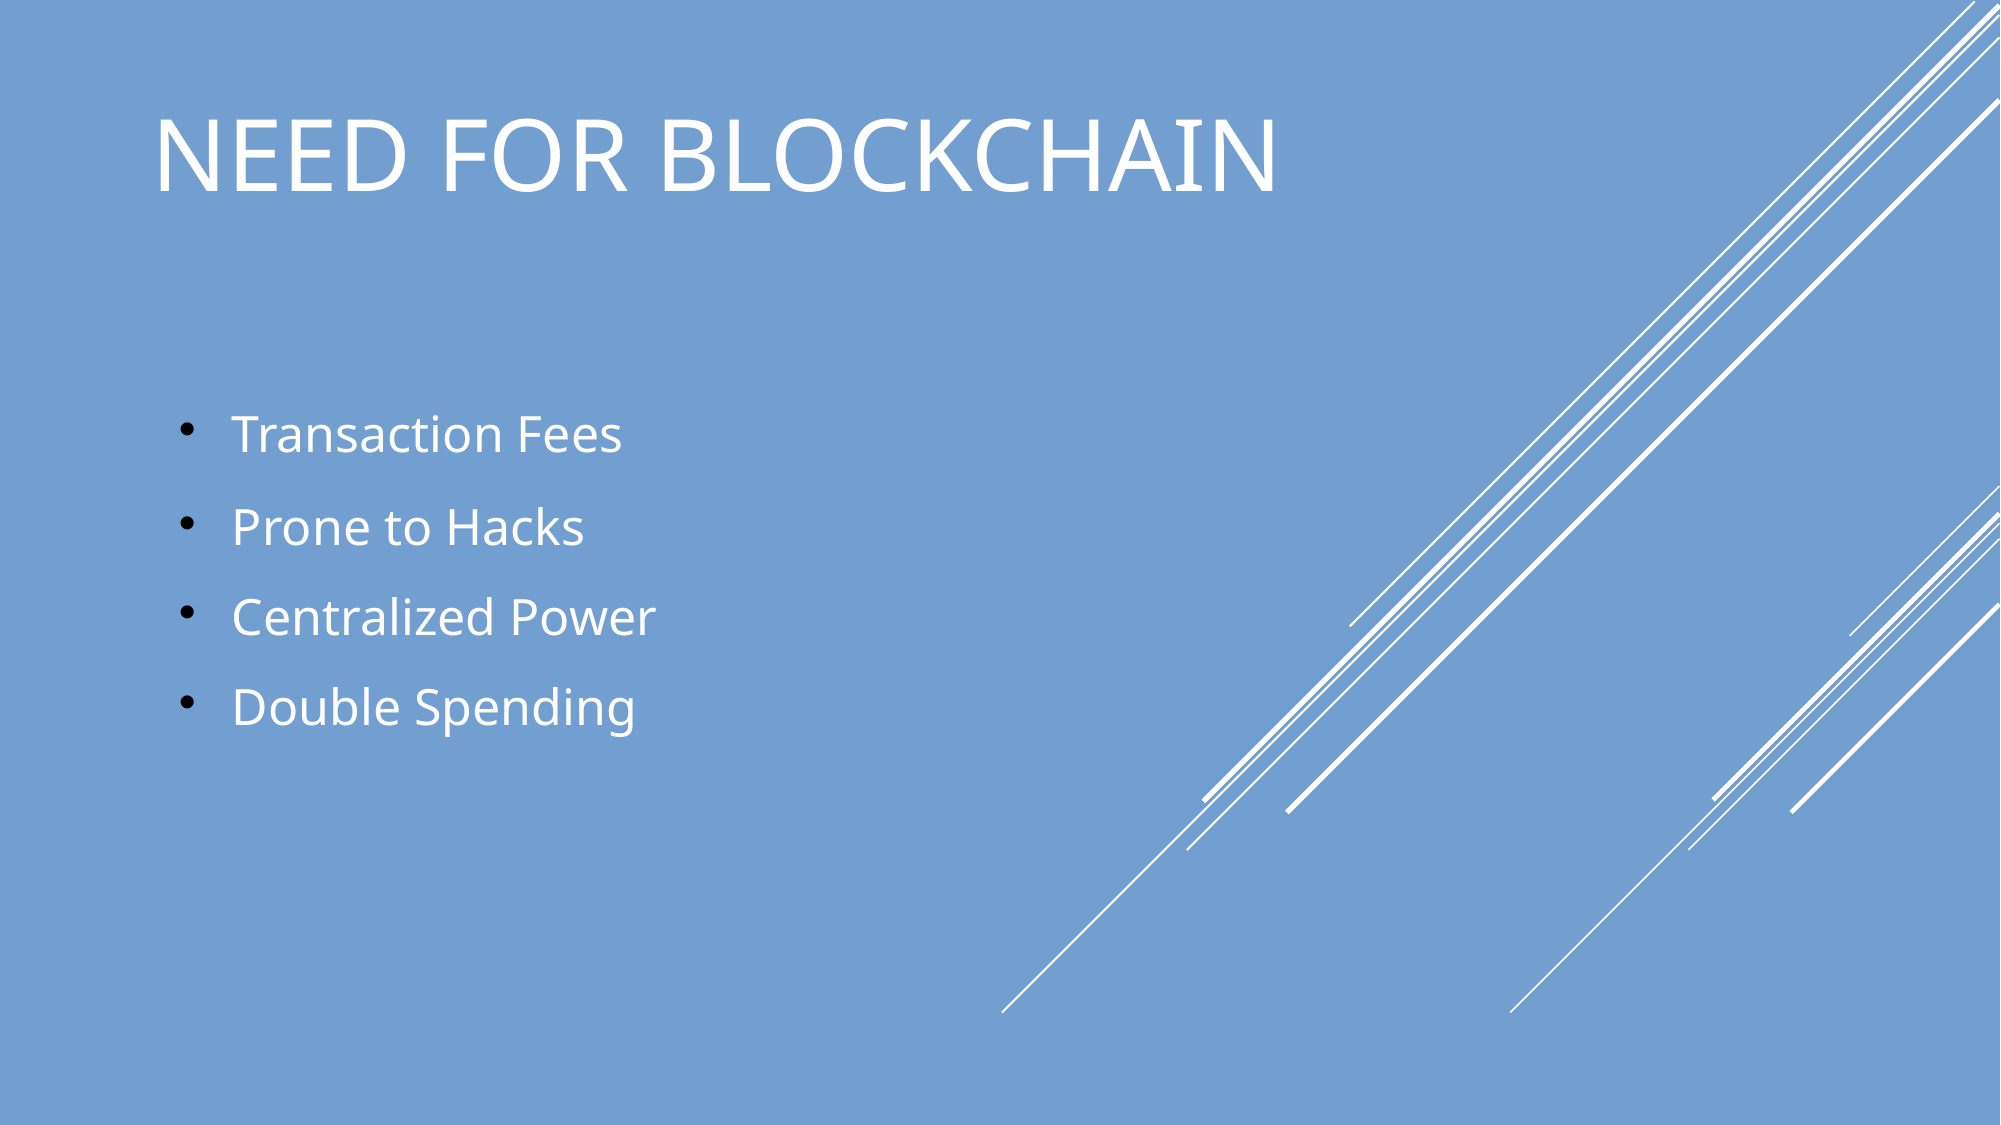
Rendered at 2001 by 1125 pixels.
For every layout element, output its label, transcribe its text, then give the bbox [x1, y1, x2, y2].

text_box Transaction Fees Prone to Hacks Centralized Power Double Spending [161, 402, 1961, 1055]
text_box NEED FOR BLOCKCHAIN [151, 0, 1487, 325]
